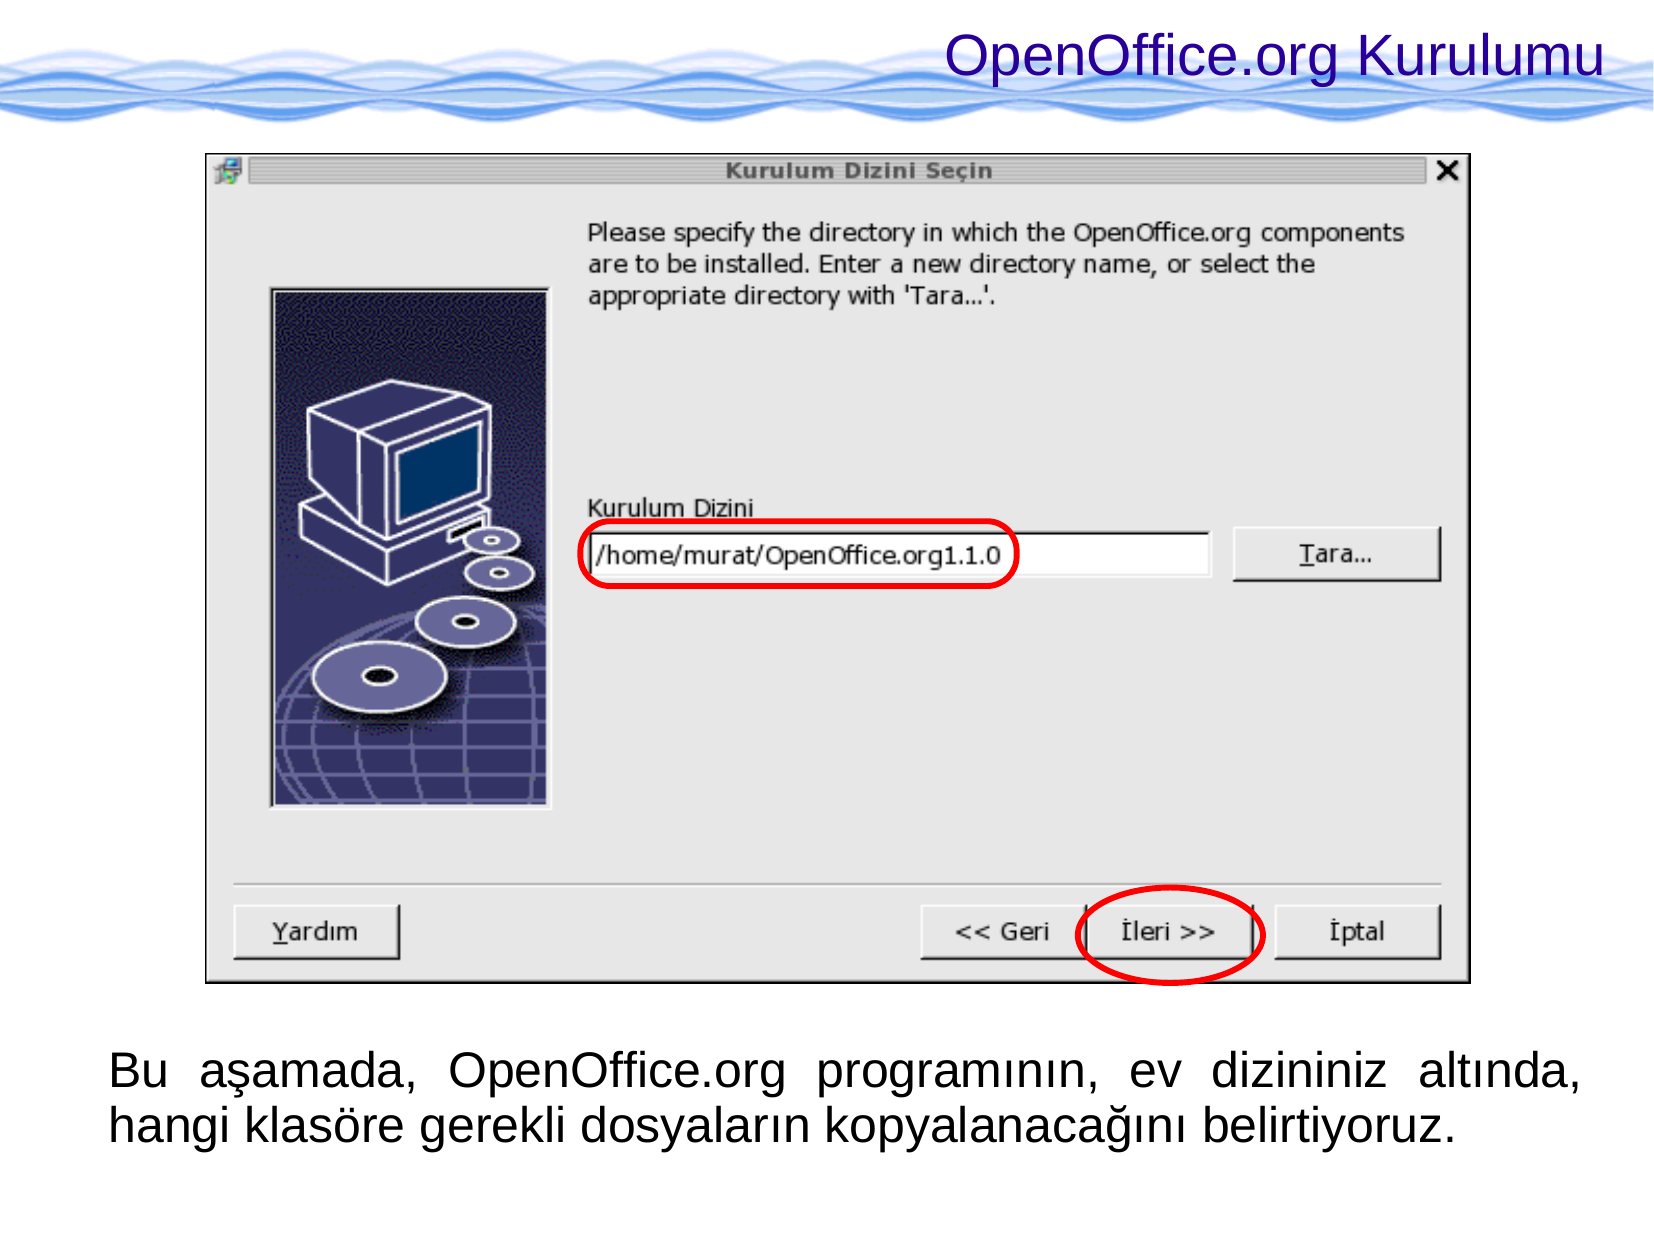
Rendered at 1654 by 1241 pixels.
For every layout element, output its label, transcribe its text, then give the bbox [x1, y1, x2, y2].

picture [1081, 891, 1259, 980]
text_box Bu aşamada, OpenOffice.org programının, ev dizininiz altında, hangi klasöre gerekli dosyaların kopyalanacağını belirtiyoruz. [94, 1034, 1599, 1219]
picture [0, 41, 1654, 129]
picture [205, 153, 1471, 984]
text_box OpenOffice.org Kurulumu [587, 15, 1654, 96]
